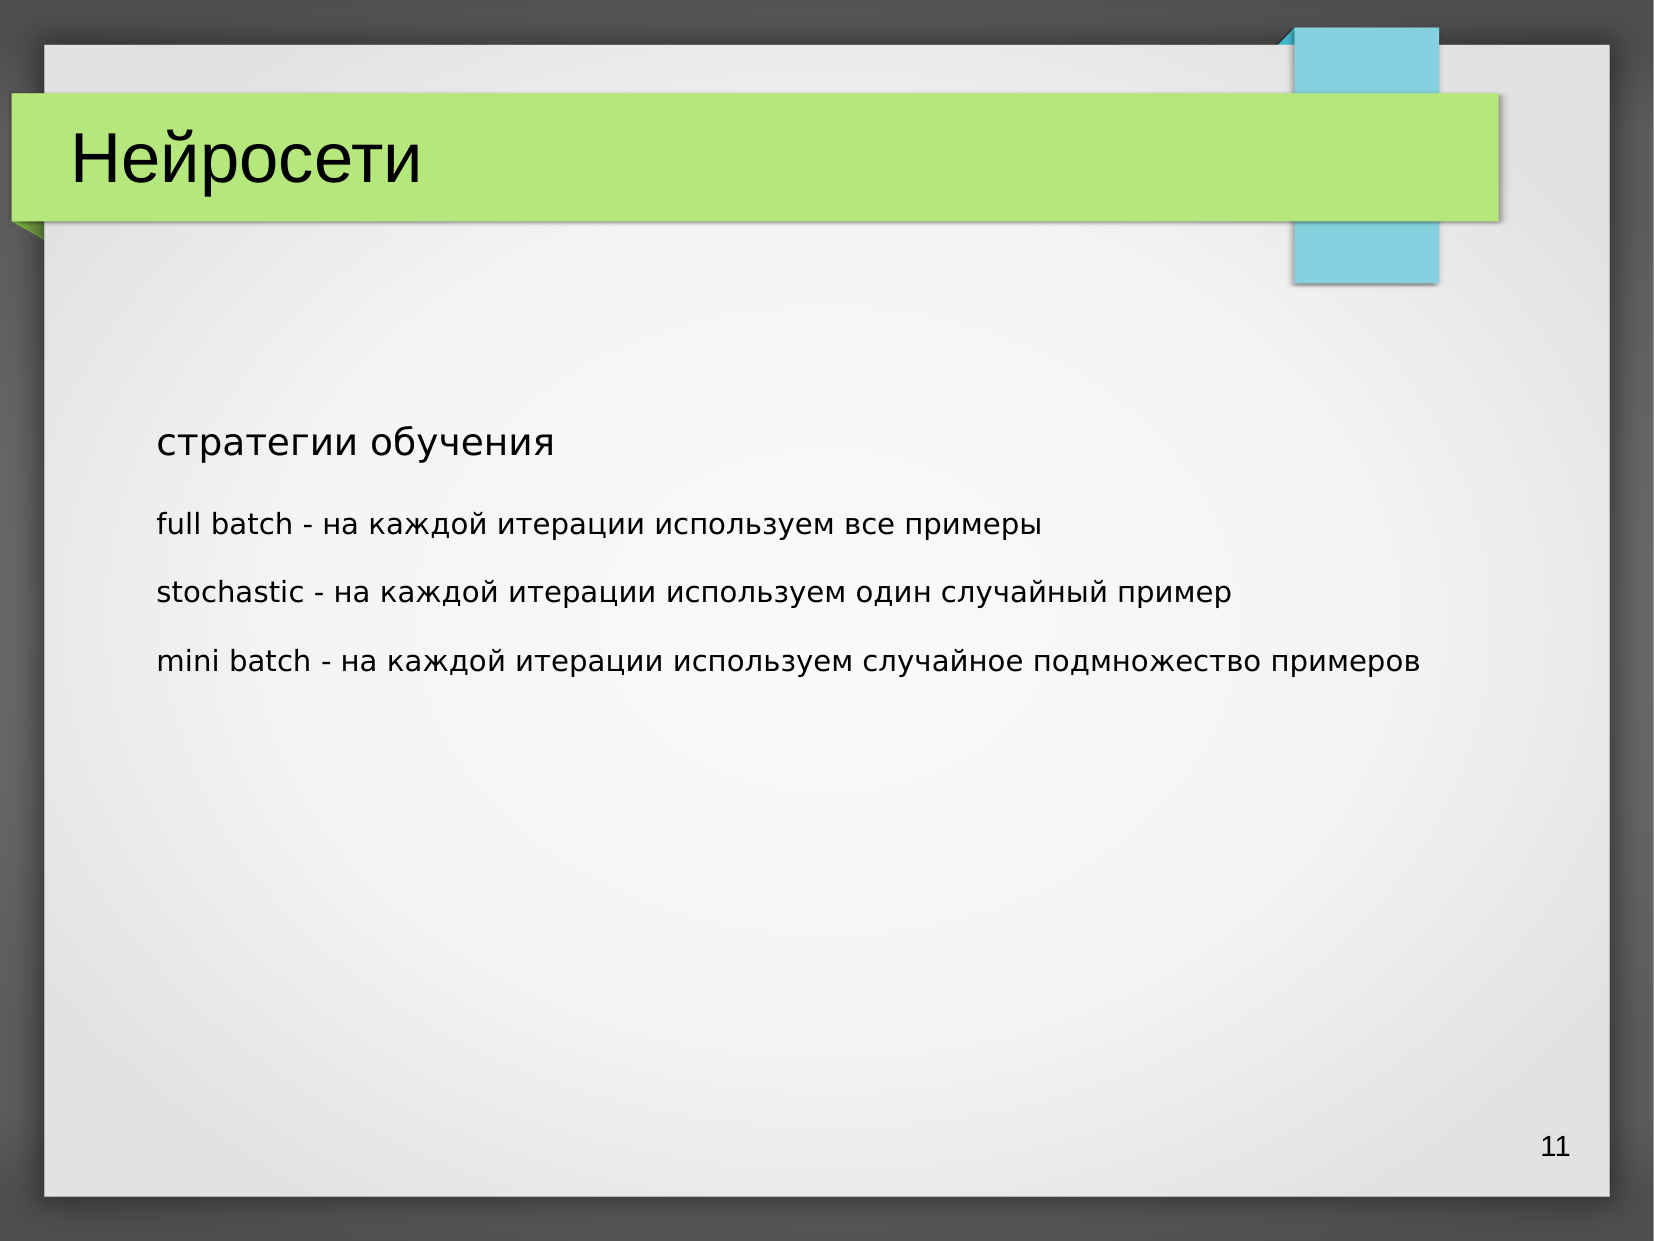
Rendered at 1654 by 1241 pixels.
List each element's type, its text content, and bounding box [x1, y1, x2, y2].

text_box стратегии обучения full batсh - на каждой итерации используем все примеры stochastic - на каждой итерации используем один случайный пример mini batch - на каждой итерации используем случайное подмножество примеров [141, 412, 1486, 733]
picture [0, 0, 1654, 1241]
title Нейросети [70, 118, 1205, 199]
